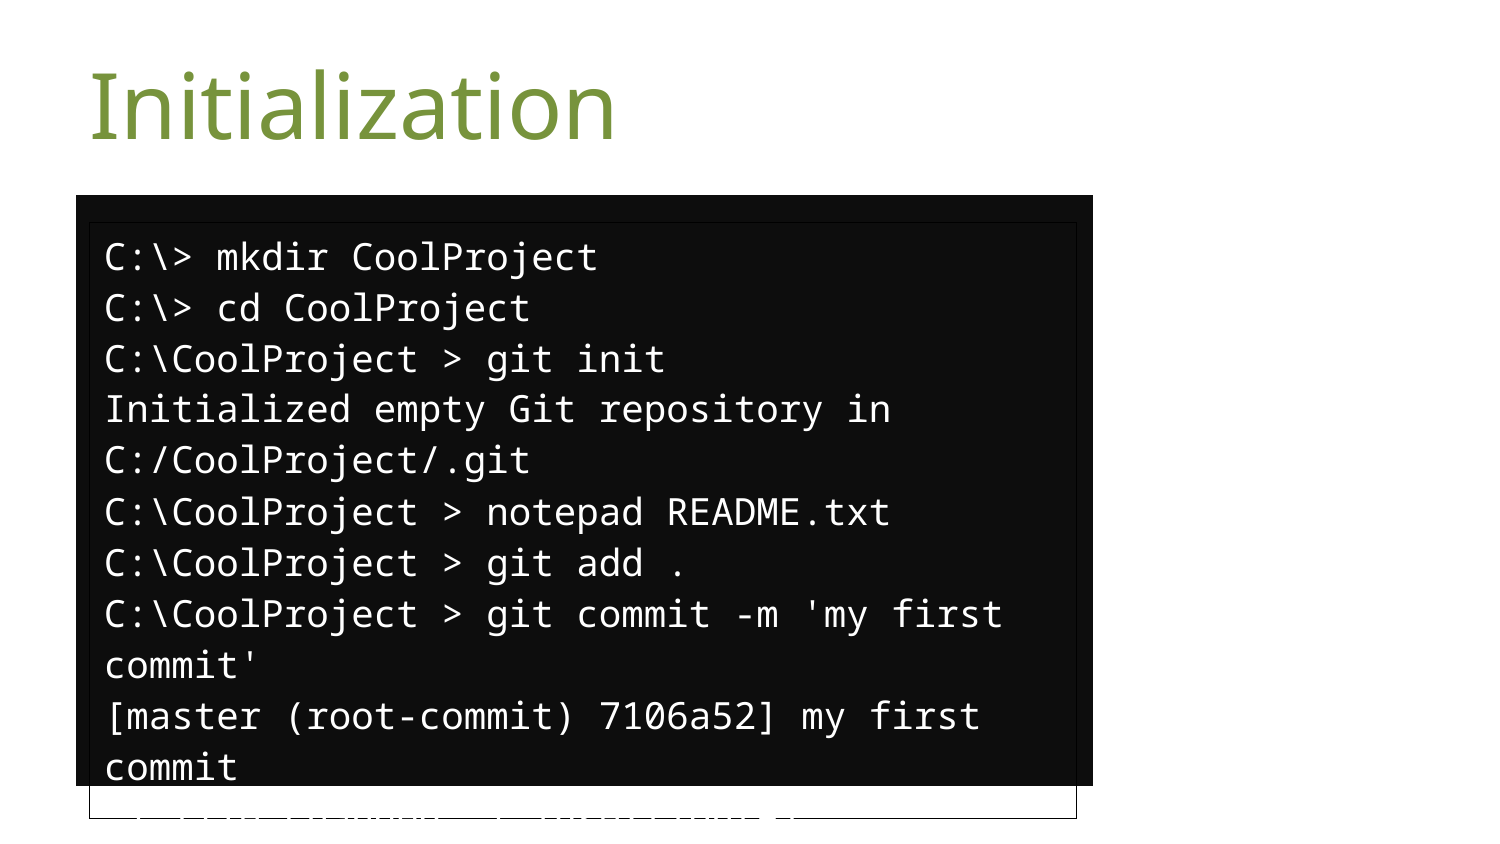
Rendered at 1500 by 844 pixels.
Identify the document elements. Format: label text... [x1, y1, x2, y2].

text_box [74, 193, 1094, 787]
text_box C:\> mkdir CoolProject C:\> cd CoolProject C:\CoolProject > git init Initialized empty Git repository in C:/CoolProject/.git C:\CoolProject > notepad README.txt C:\CoolProject > git add . C:\CoolProject > git commit -m 'my first commit' [master (root-commit) 7106a52] my first commit 1 file changed, 1 insertion(+) create mode 100644 README.txt [89, 222, 1077, 819]
title Initialization [75, 33, 1425, 175]
